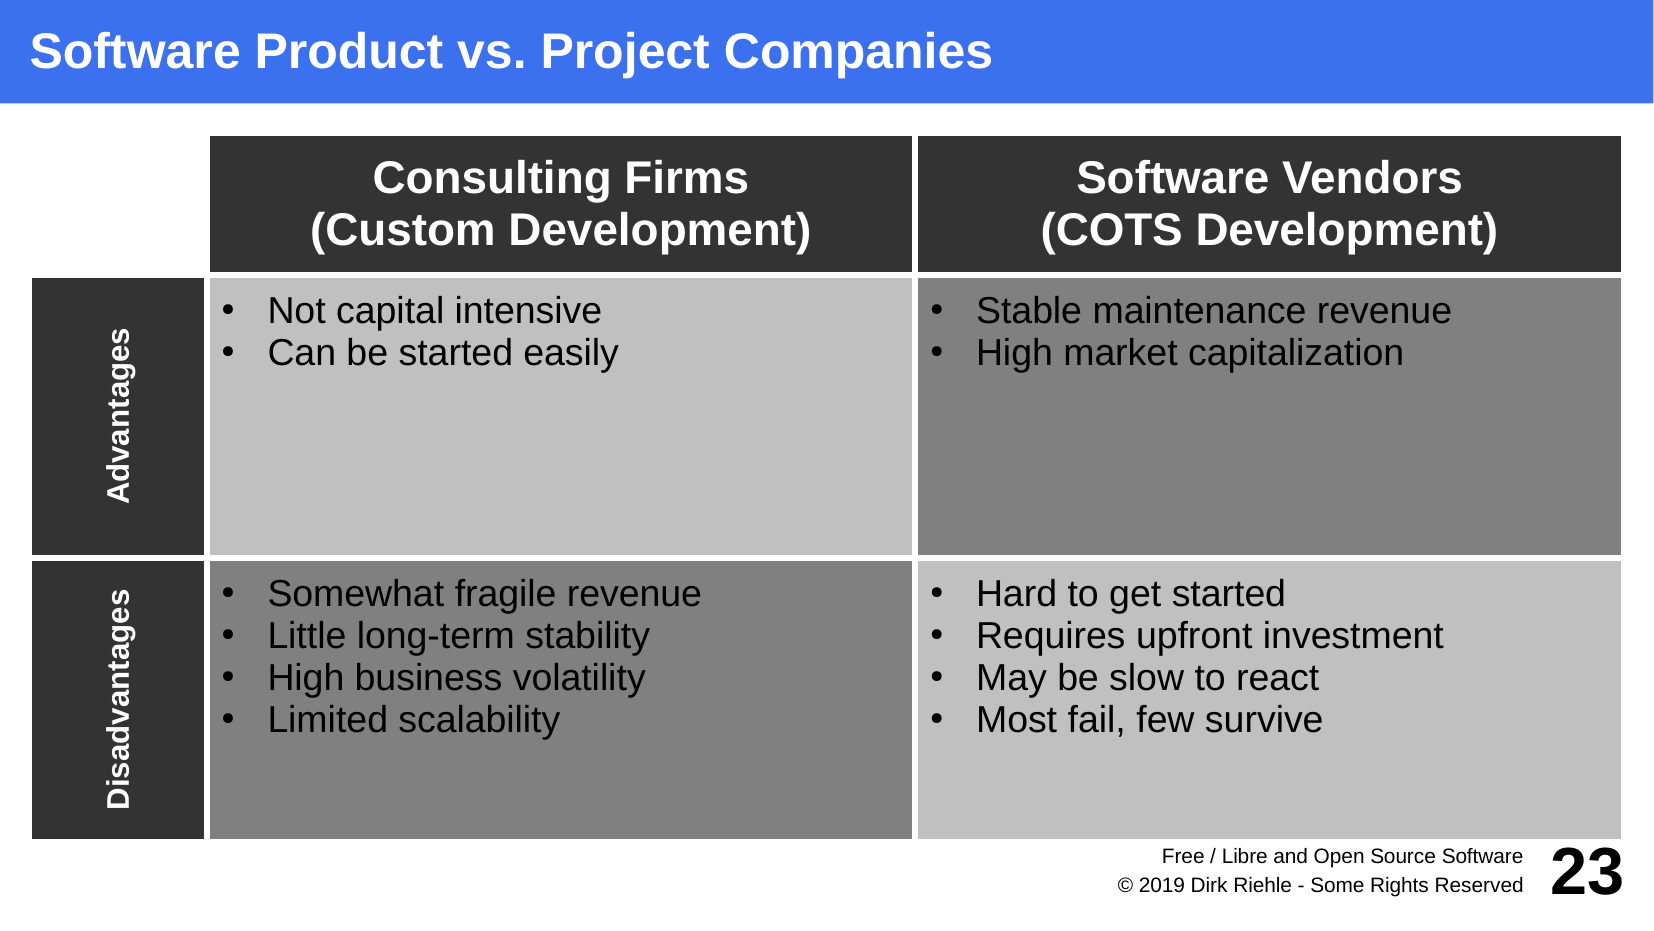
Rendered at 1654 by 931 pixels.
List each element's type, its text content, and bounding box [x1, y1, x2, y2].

text_box Hard to get started Requires upfront investment May be slow to react Most fail, few survive [916, 559, 1625, 842]
text_box Somewhat fragile revenue Little long-term stability High business volatility Limited scalability [207, 558, 916, 842]
text_box Not capital intensive Can be started easily [207, 275, 915, 558]
text_box Advantages [29, 274, 207, 559]
text_box Consulting Firms (Custom Development) [206, 132, 916, 275]
text_box Software Vendors (COTS Development) [916, 132, 1625, 275]
title Software Product vs. Project Companies [0, 0, 1654, 104]
text_box Disadvantages [29, 559, 207, 842]
text_box Stable maintenance revenue High market capitalization [915, 275, 1625, 559]
